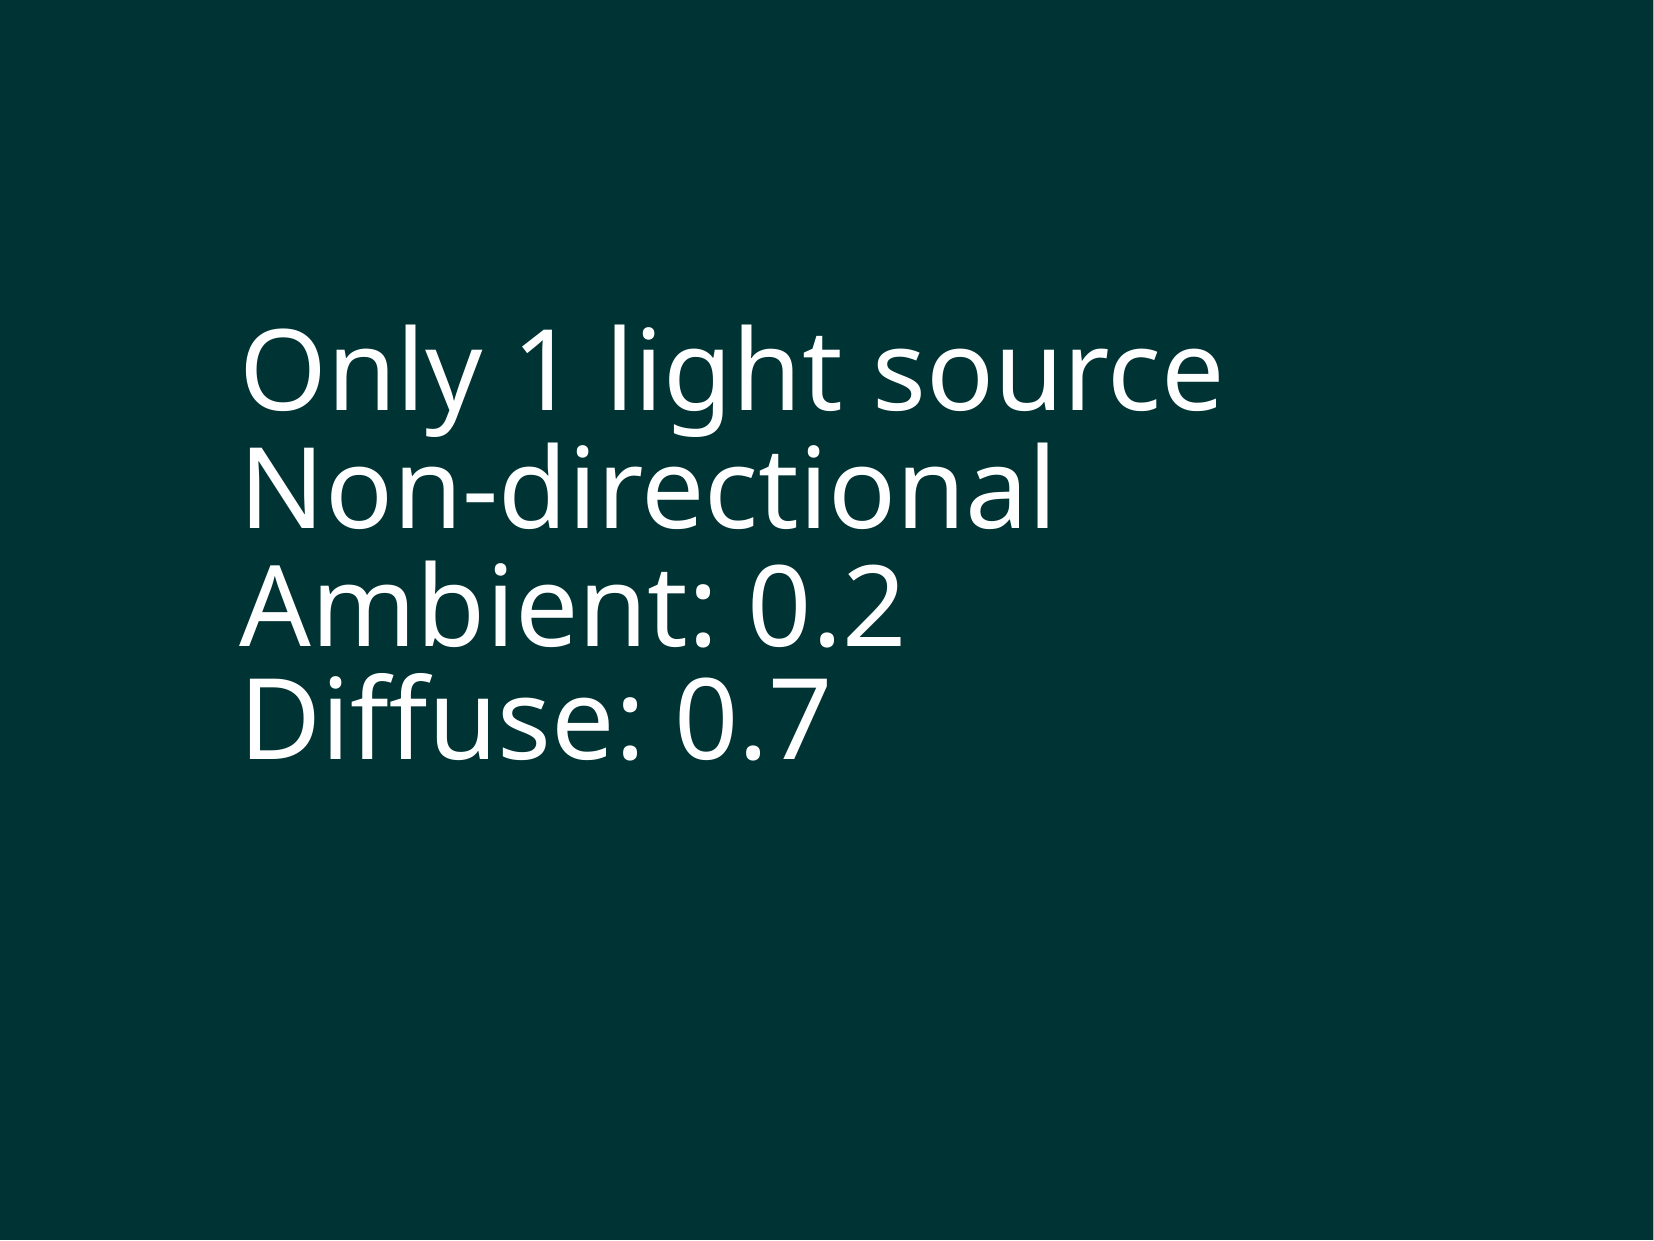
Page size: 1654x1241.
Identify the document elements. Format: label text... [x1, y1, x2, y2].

text_box Diffuse: 0.7 [225, 631, 1531, 797]
text_box Ambient: 0.2 [225, 519, 1531, 631]
text_box Only 1 light source [225, 283, 1531, 401]
text_box Non-directional [225, 401, 1531, 519]
